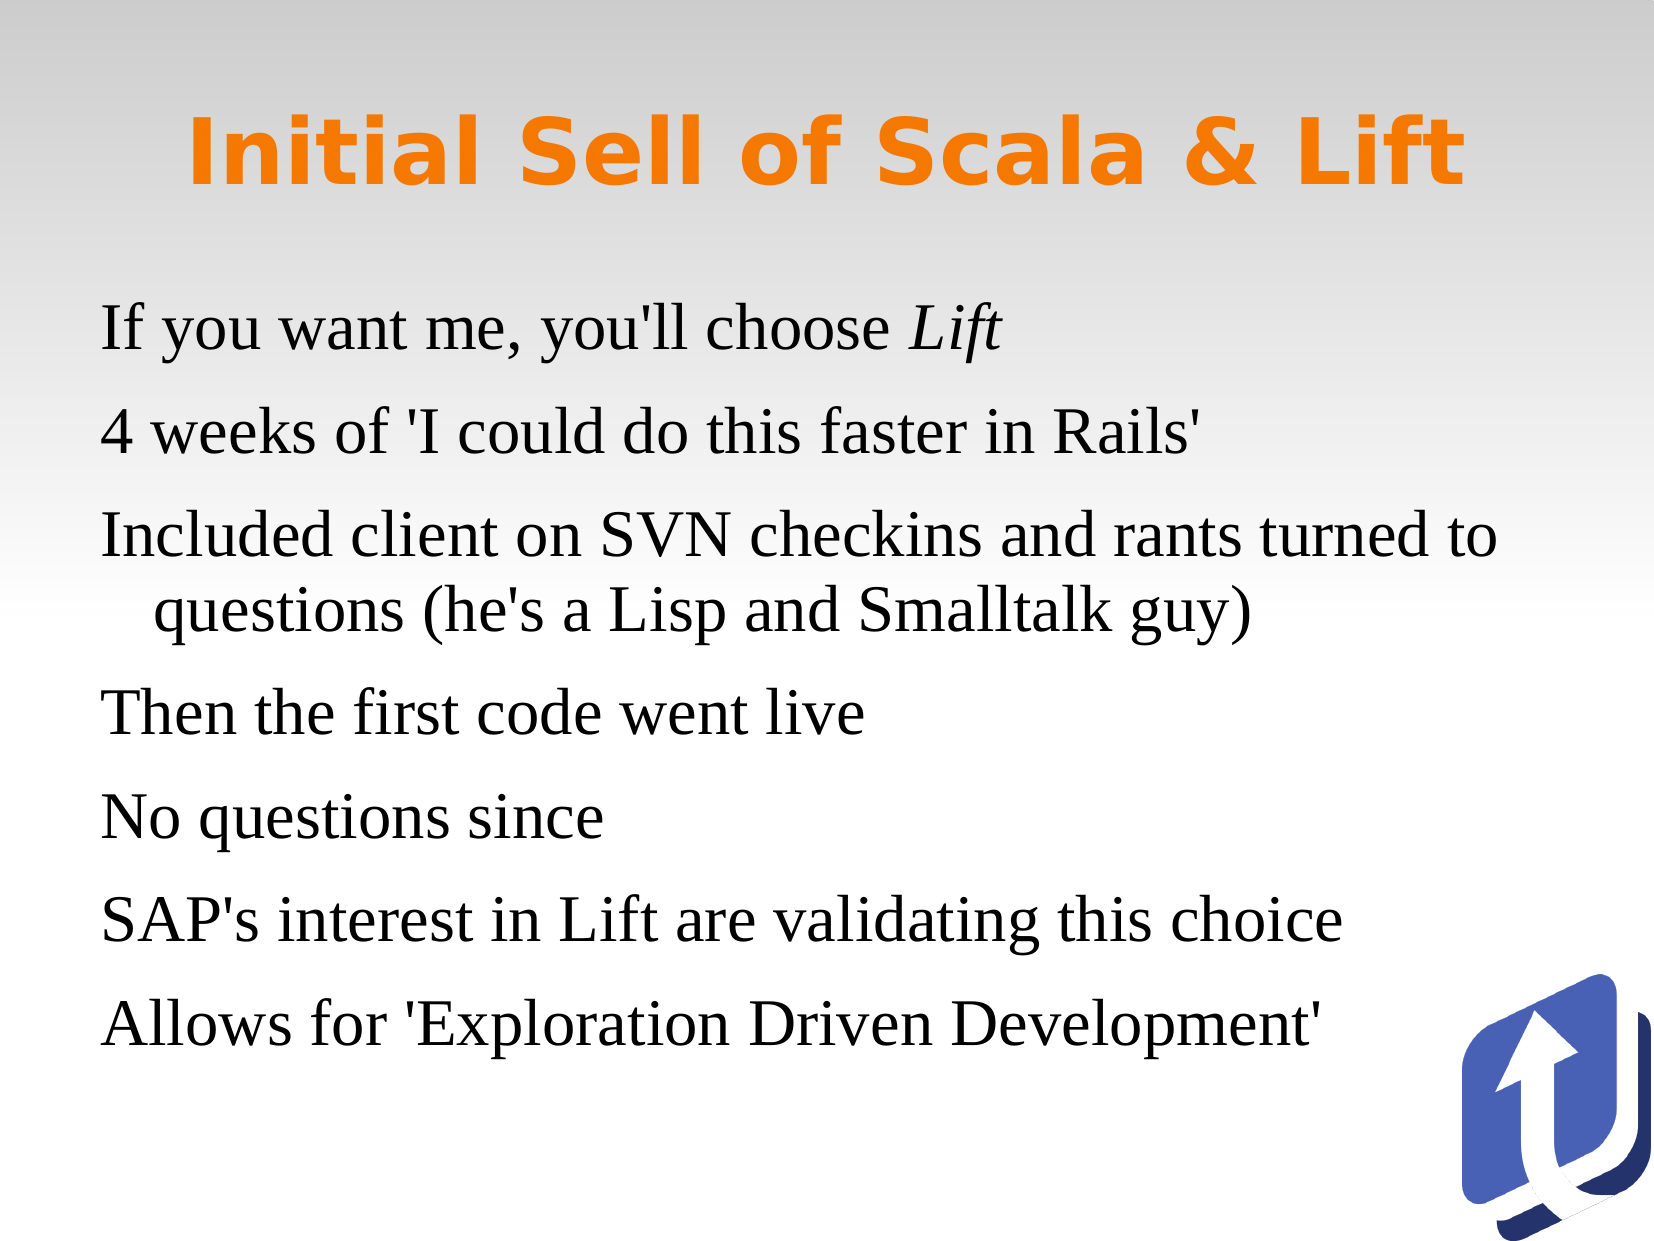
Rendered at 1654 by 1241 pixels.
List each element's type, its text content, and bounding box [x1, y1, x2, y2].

picture [1462, 974, 1651, 1241]
list If you want me, you'll choose Lift 4 weeks of 'I could do this faster in Rails' Included client on SVN checkins and rants turned to questions (he's a Lisp and Smalltalk guy) Then the first code went live No questions since SAP's interest in Lift are validating this choice Allows for 'Exploration Driven Development' [82, 290, 1571, 1114]
title Initial Sell of Scala & Lift [82, 56, 1571, 250]
